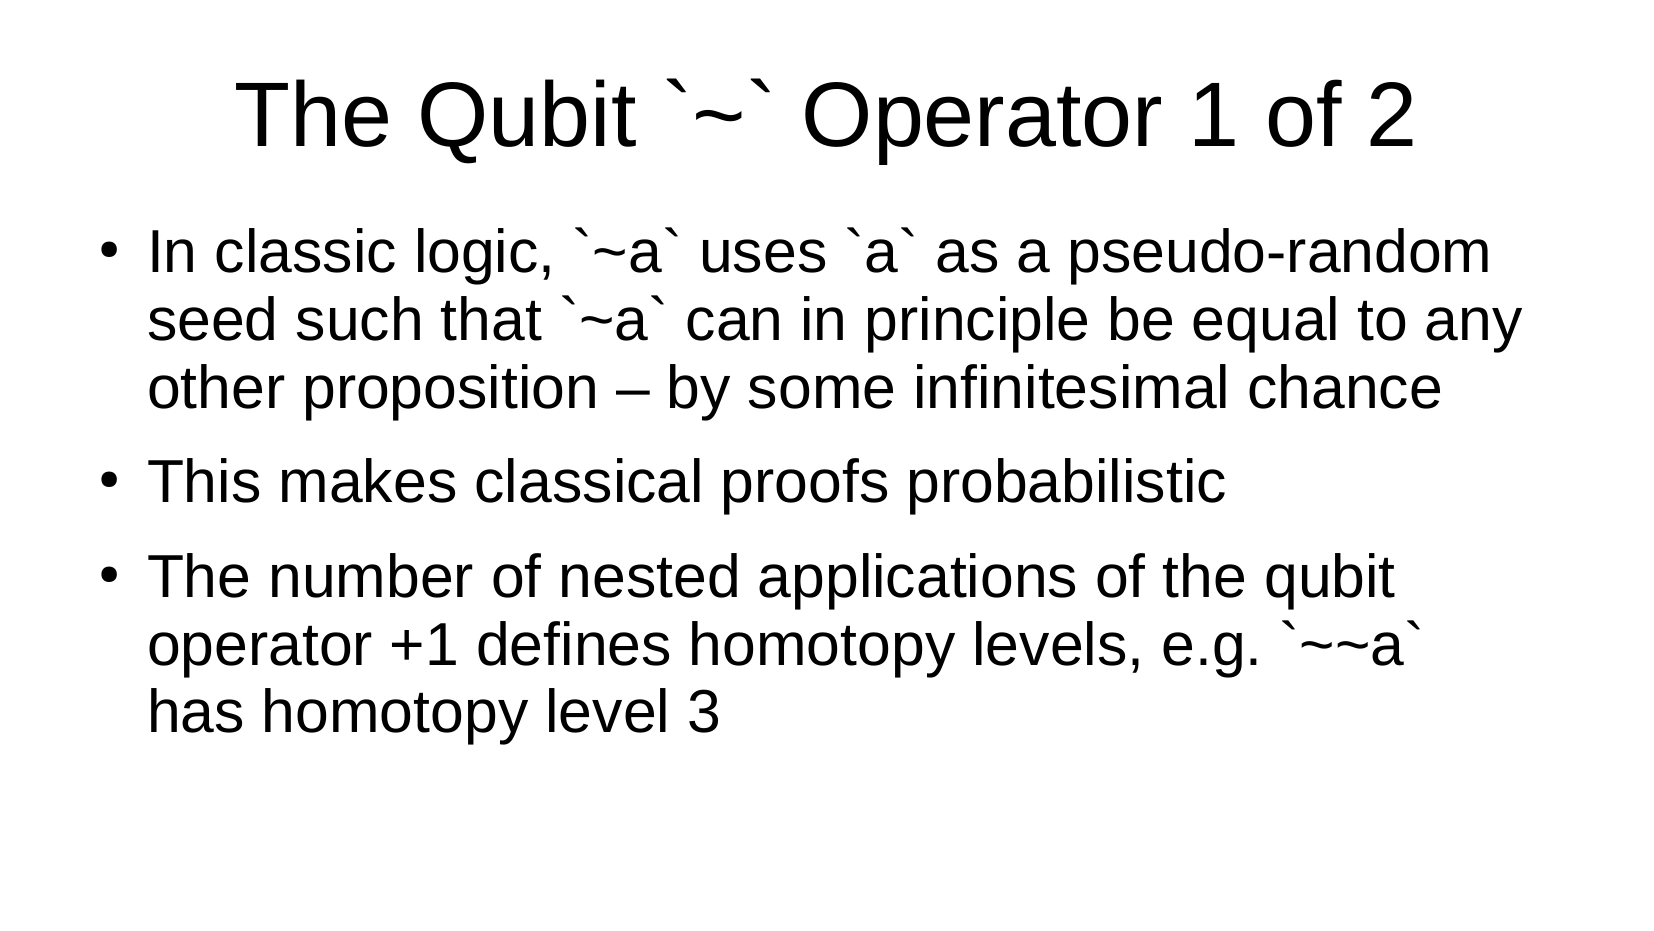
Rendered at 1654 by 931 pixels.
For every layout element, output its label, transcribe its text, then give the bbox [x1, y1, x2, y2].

list In classic logic, `~a` uses `a` as a pseudo-random seed such that `~a` can in principle be equal to any other proposition – by some infinitesimal chance This makes classical proofs probabilistic The number of nested applications of the qubit operator +1 defines homotopy levels, e.g. `~~a` has homotopy level 3 [82, 217, 1571, 758]
title The Qubit `~` Operator 1 of 2 [82, 37, 1571, 193]
